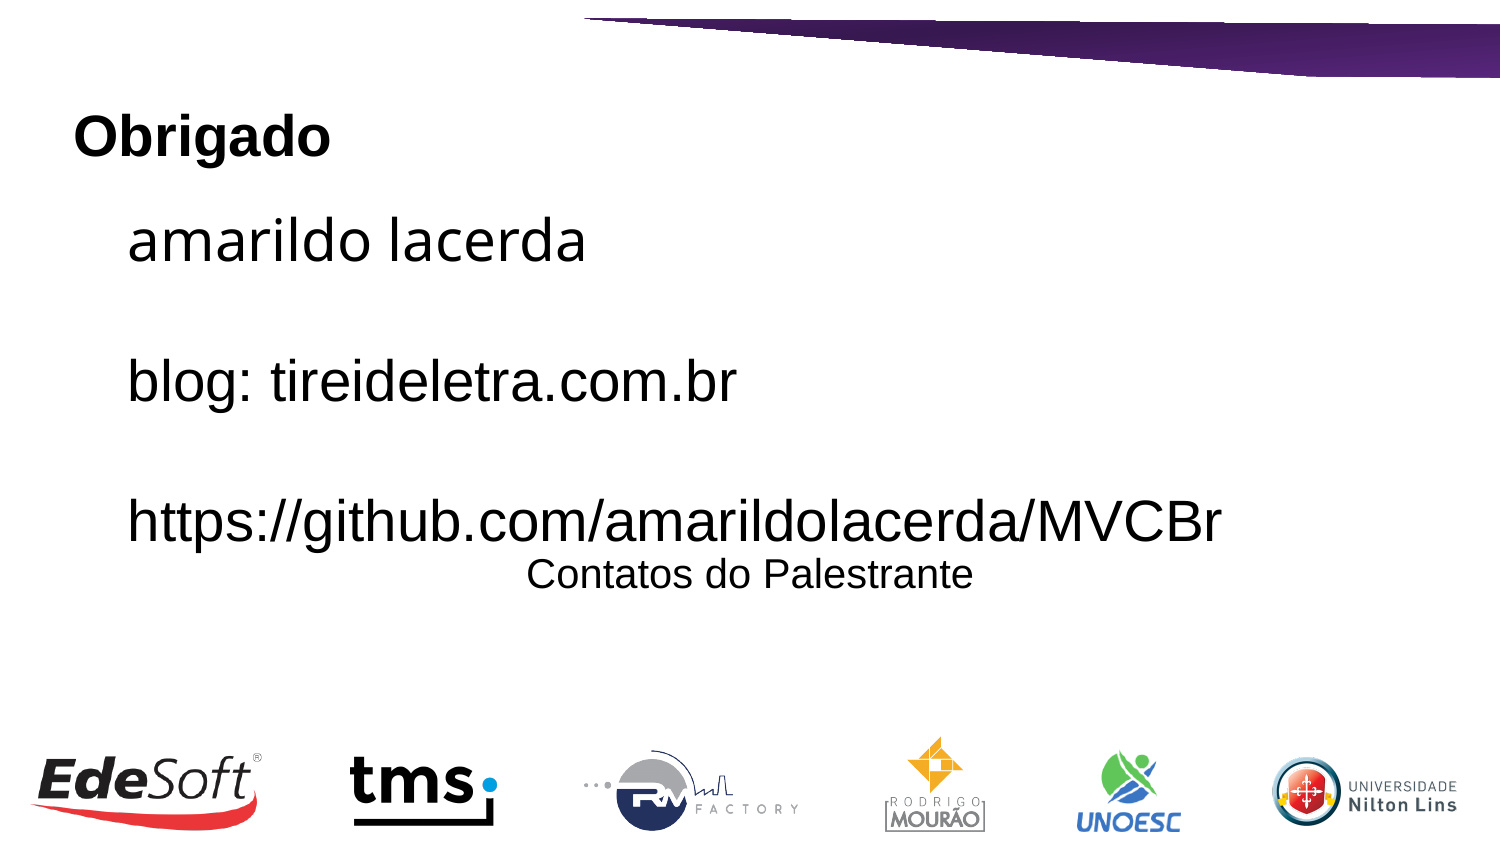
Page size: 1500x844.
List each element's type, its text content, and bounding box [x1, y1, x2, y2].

picture [584, 750, 798, 831]
text_box Obrigado [59, 95, 348, 178]
picture [1077, 749, 1181, 832]
picture [347, 751, 500, 831]
picture [1268, 751, 1462, 831]
picture [30, 751, 264, 831]
picture [885, 736, 985, 832]
title amarildo lacerda blog: tireideletra.com.br https://github.com/amarildolacerda/MVCBr [112, 47, 1388, 709]
